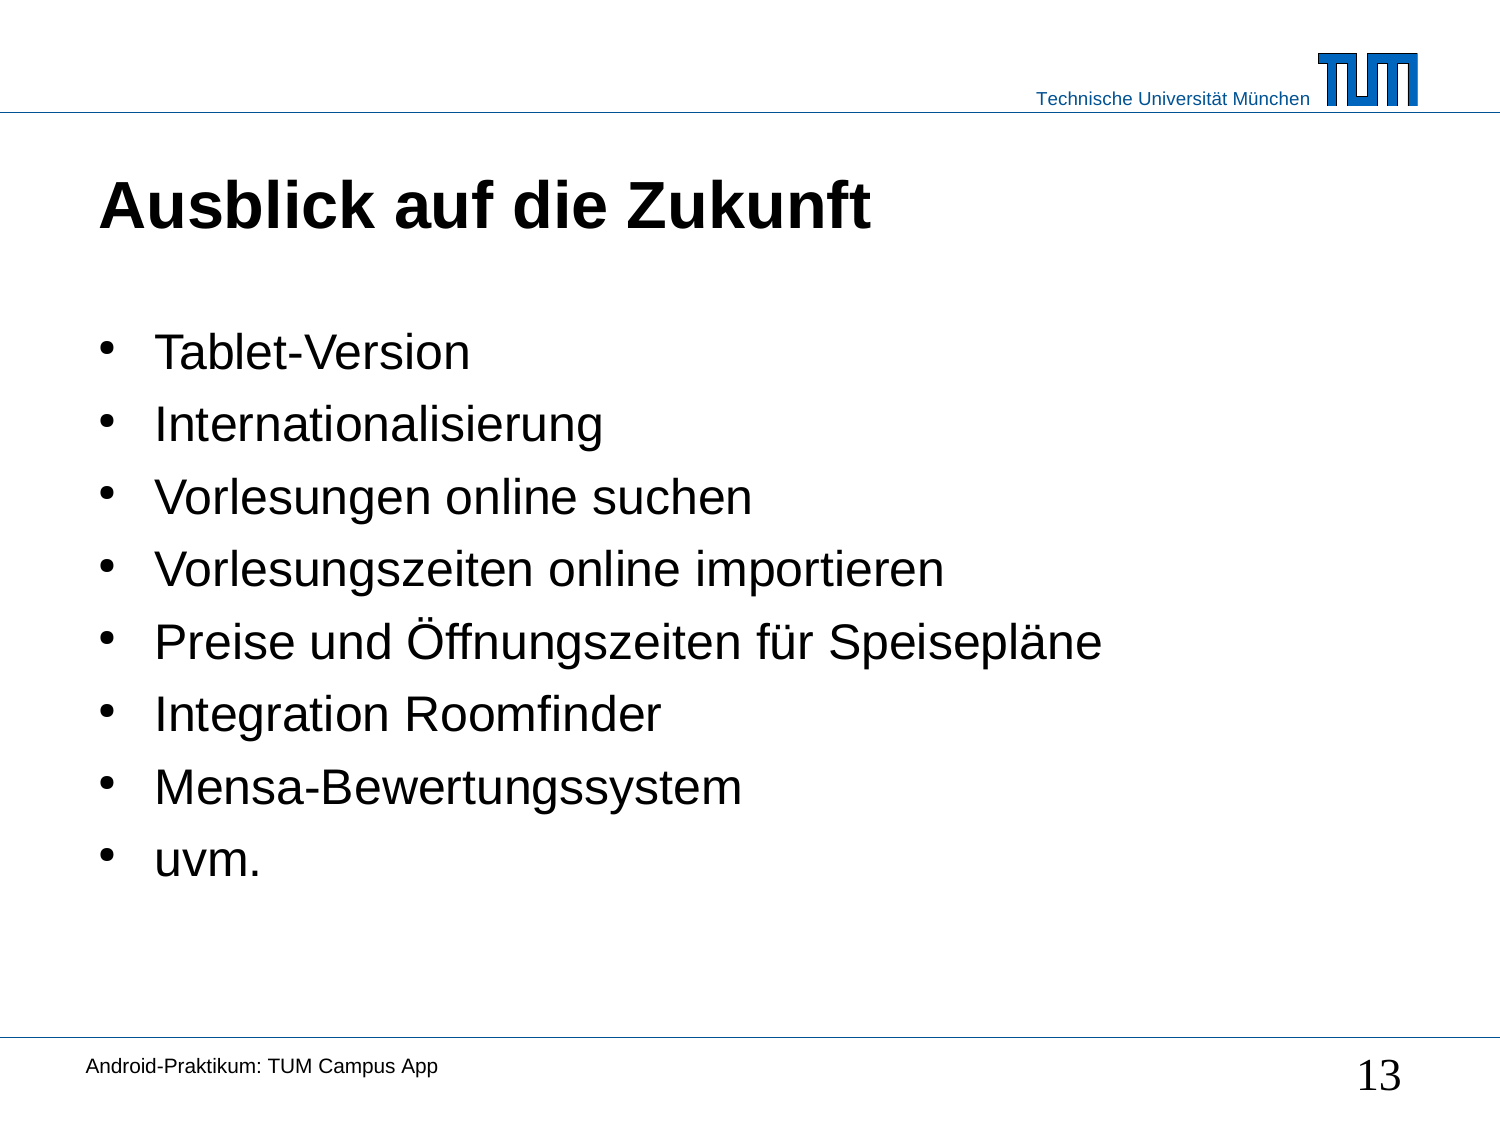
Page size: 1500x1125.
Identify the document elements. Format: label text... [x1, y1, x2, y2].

title Ausblick auf die Zukunft [83, 149, 1477, 250]
list Tablet-Version Internationalisierung Vorlesungen online suchen Vorlesungszeiten online importieren Preise und Öffnungszeiten für Speisepläne Integration Roomfinder Mensa-Bewertungssystem uvm. [83, 311, 1417, 1025]
